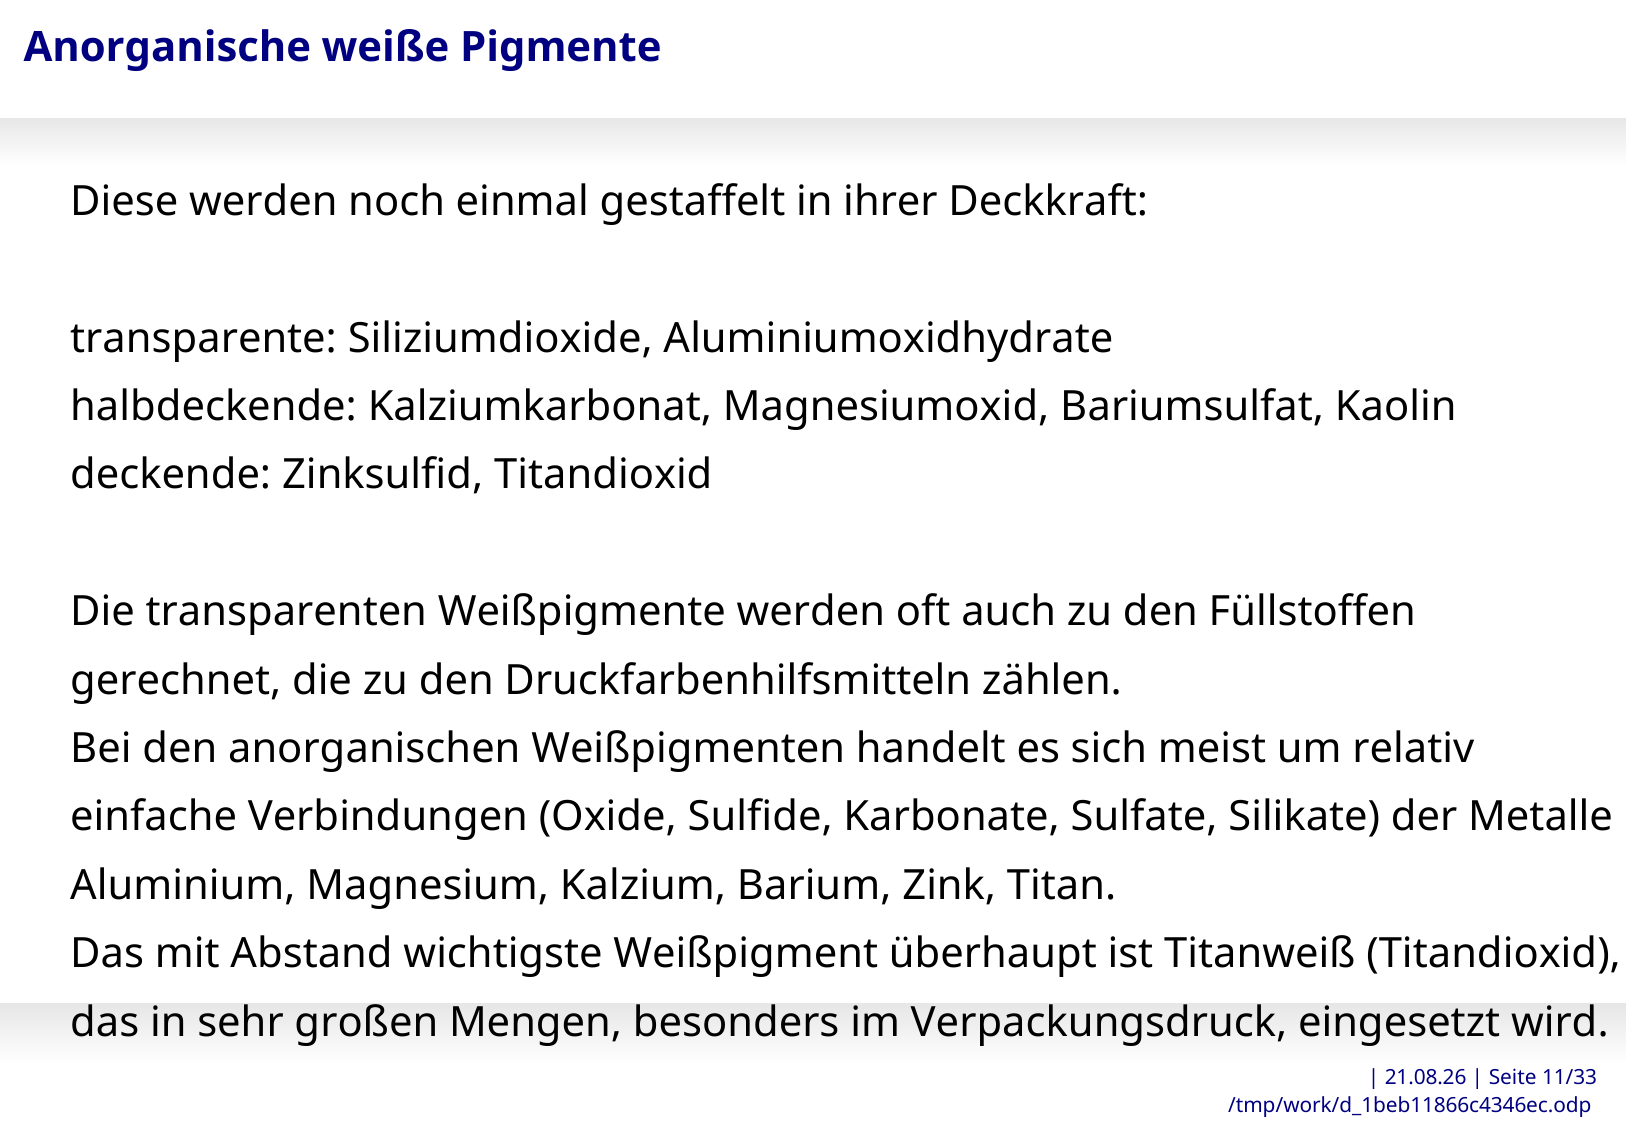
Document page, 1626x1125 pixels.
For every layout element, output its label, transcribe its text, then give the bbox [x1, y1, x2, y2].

title Anorganische weiße Pigmente [23, 5, 1600, 154]
list Diese werden noch einmal gestaffelt in ihrer Deckkraft: transparente: Siliziumdioxide, Aluminiumoxidhydrate halbdeckende: Kalziumkarbonat, Magnesiumoxid, Bariumsulfat, Kaolin deckende: Zinksulfid, Titandioxid Die transparenten Weißpigmente werden oft auch zu den Füllstoffen gerechnet, die zu den Druckfarbenhilfsmitteln zählen. Bei den anorganischen Weißpigmenten handelt es sich meist um relativ einfache Verbindungen (Oxide, Sulfide, Karbonate, Sulfate, Silikate) der Metalle Aluminium, Magnesium, Kalzium, Barium, Zink, Titan. Das mit Abstand wichtigste Weißpigment überhaupt ist Titanweiß (Titandioxid), das in sehr großen Mengen, besonders im Verpackungsdruck, eingesetzt wird. [23, 159, 1626, 990]
